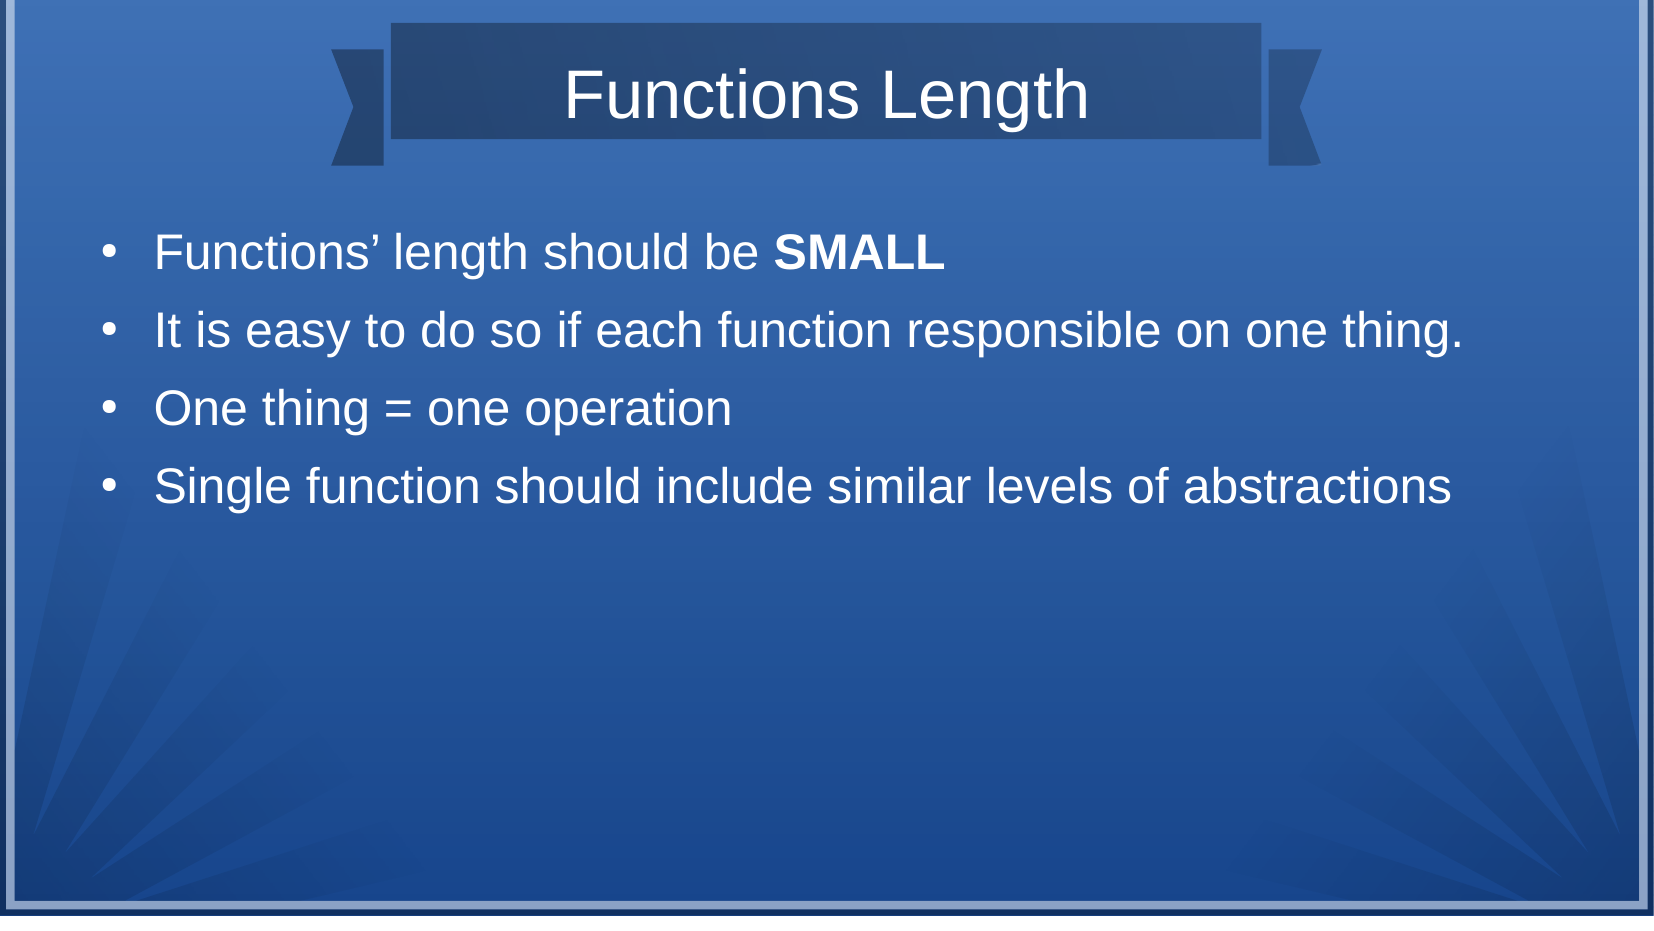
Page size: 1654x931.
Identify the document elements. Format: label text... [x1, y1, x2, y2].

title Functions Length [389, 35, 1264, 154]
list Functions’ length should be SMALL It is easy to do so if each function responsible on one thing. One thing = one operation Single function should include similar levels of abstractions [82, 224, 1571, 848]
